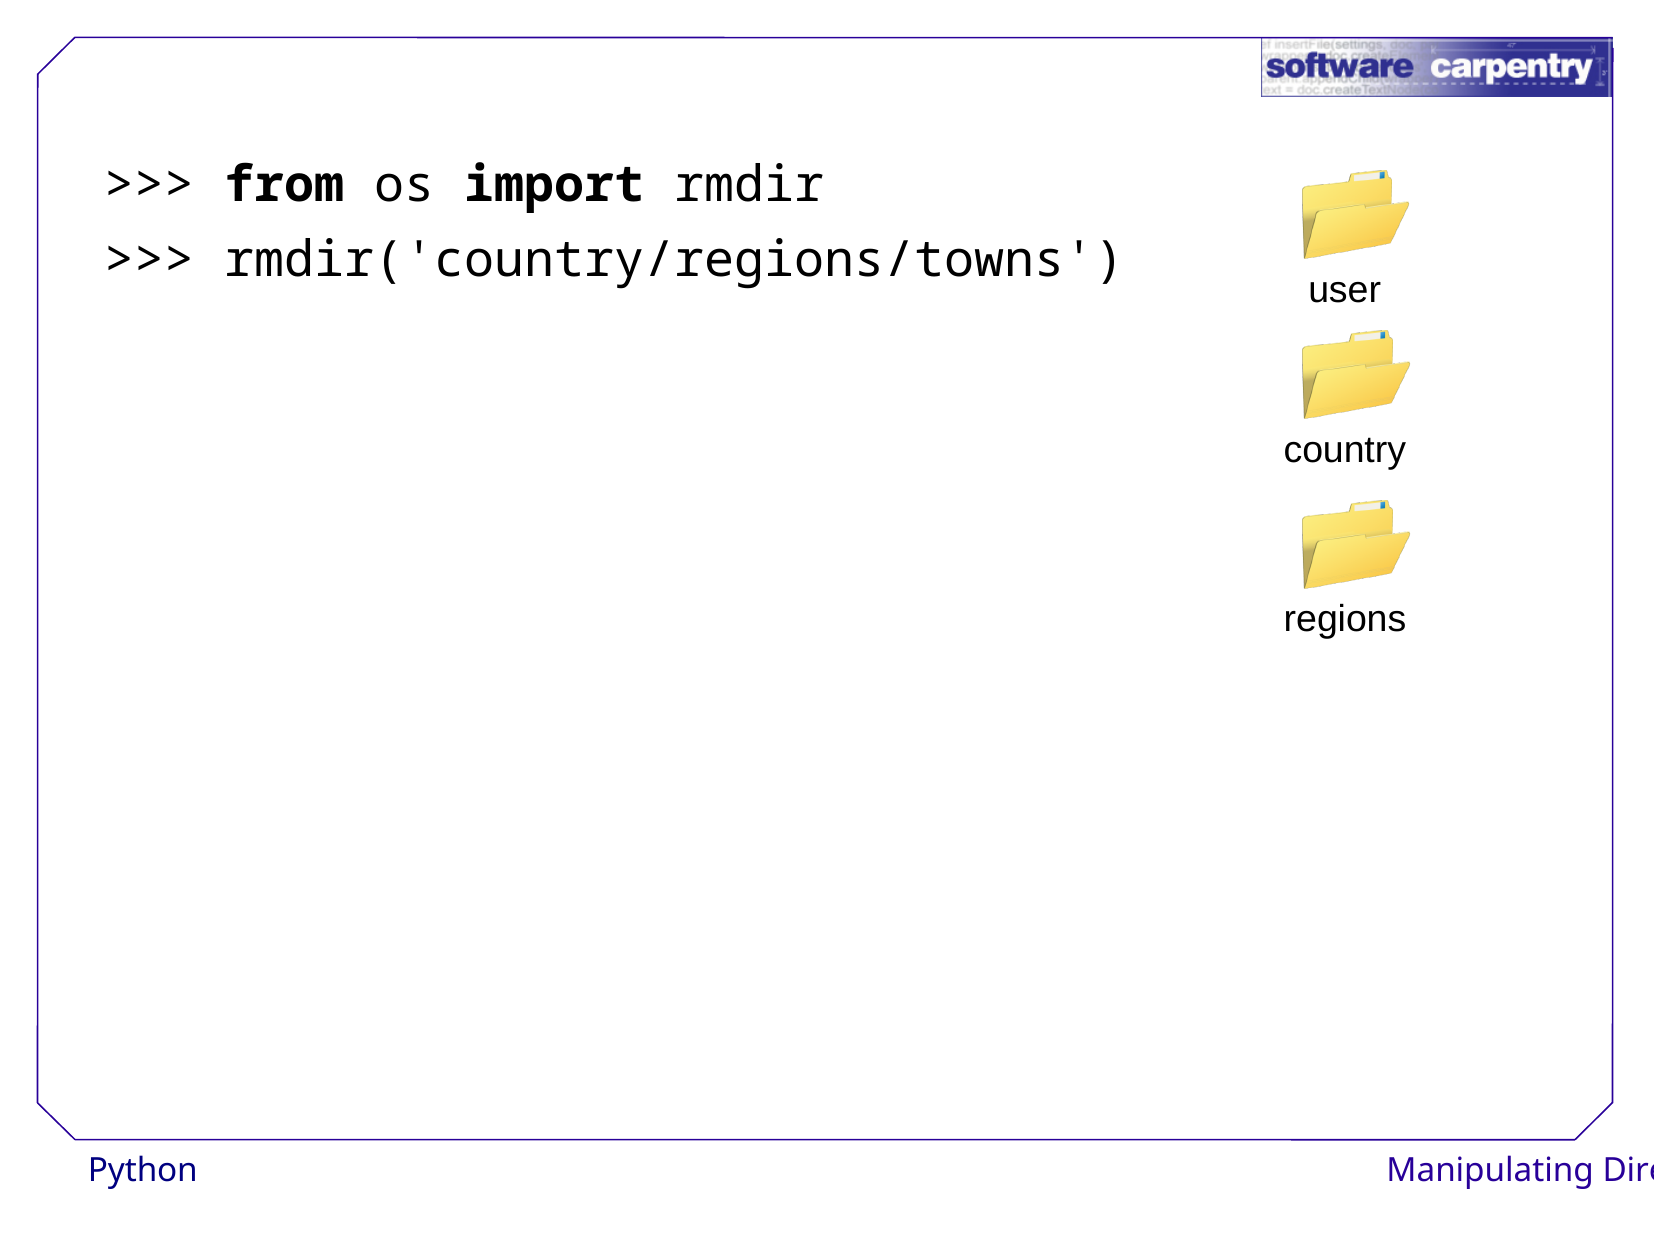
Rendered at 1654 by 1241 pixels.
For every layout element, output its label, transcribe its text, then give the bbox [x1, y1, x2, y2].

picture [1298, 316, 1414, 432]
picture [1298, 156, 1413, 273]
picture [1298, 486, 1414, 602]
text_box user [1293, 261, 1396, 319]
picture [1261, 39, 1613, 97]
text_box regions [1268, 590, 1422, 649]
text_box >>> from os import rmdir >>> rmdir('country/regions/towns') [89, 128, 1512, 1037]
text_box country [1268, 420, 1422, 479]
